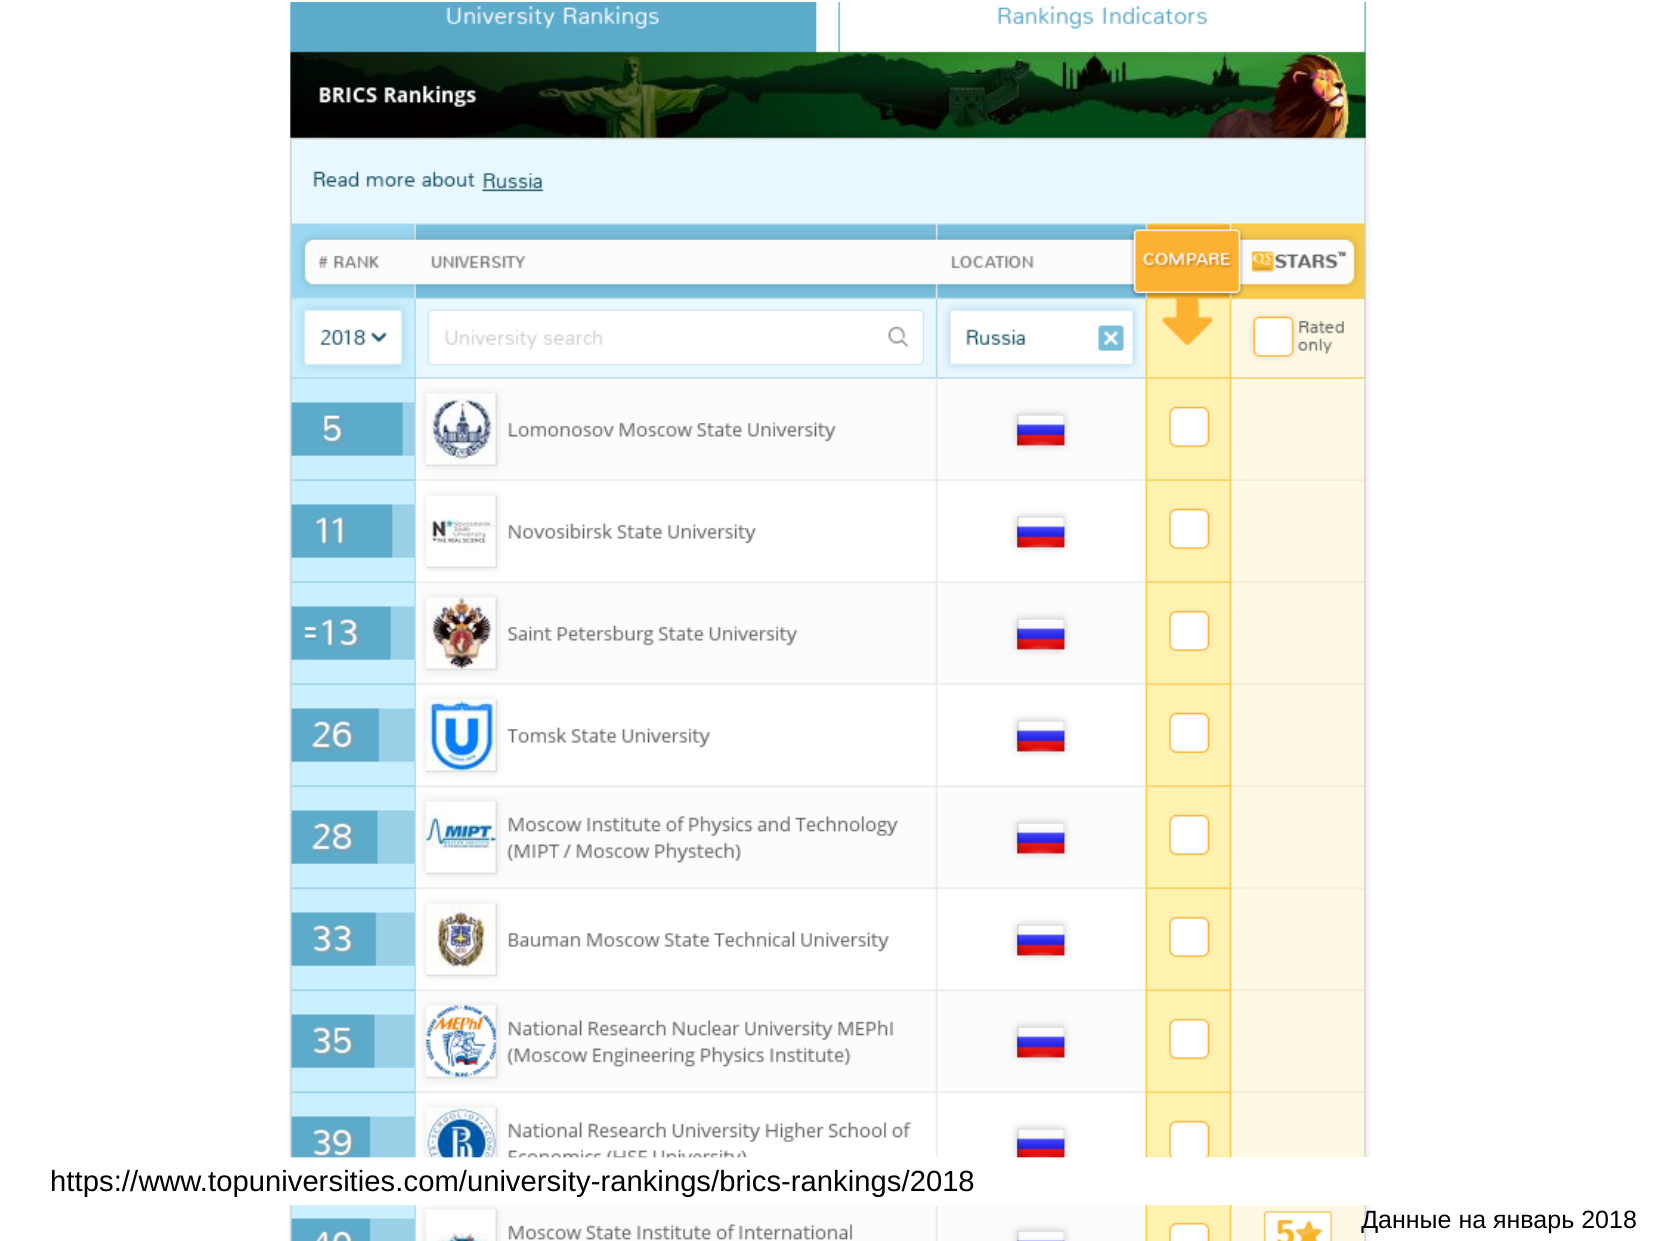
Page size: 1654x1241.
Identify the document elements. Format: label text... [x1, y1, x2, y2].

picture [289, 1206, 1346, 1241]
picture [289, 2, 1372, 1157]
text_box Данные на январь 2018 [1346, 1198, 1654, 1241]
text_box https://www.topuniversities.com/university-rankings/brics-rankings/2018 [35, 1157, 1595, 1206]
